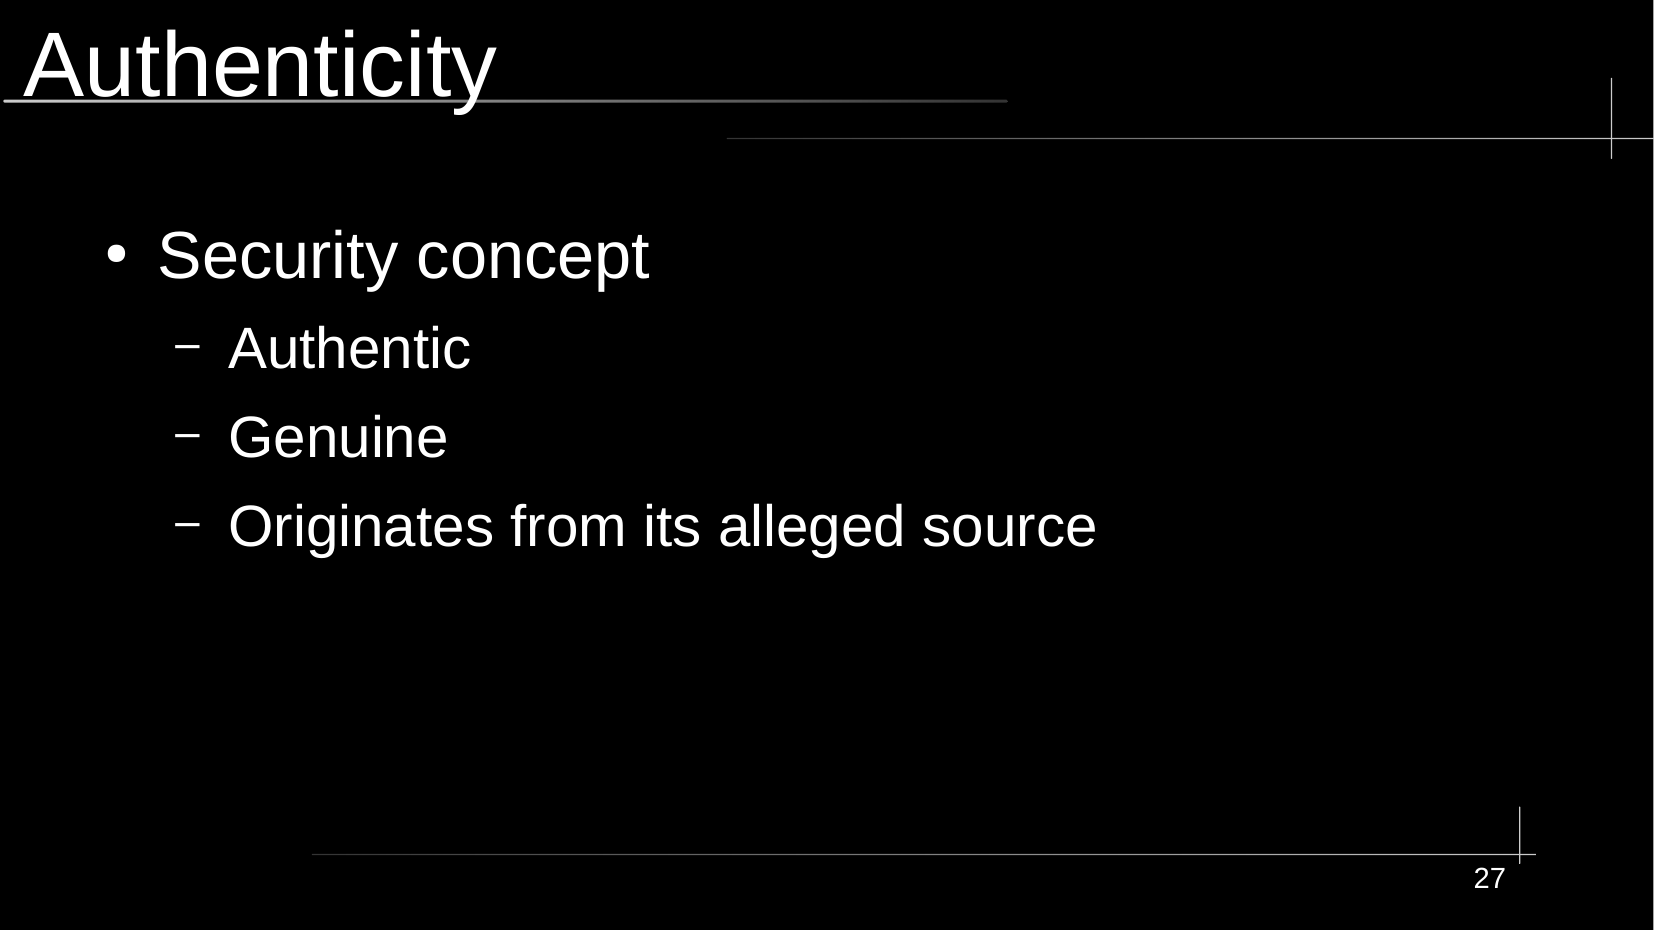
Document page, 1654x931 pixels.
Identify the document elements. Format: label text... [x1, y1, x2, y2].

list Security concept Authentic Genuine Originates from its alleged source [86, 217, 1576, 901]
title Authenticity [23, 11, 1589, 119]
